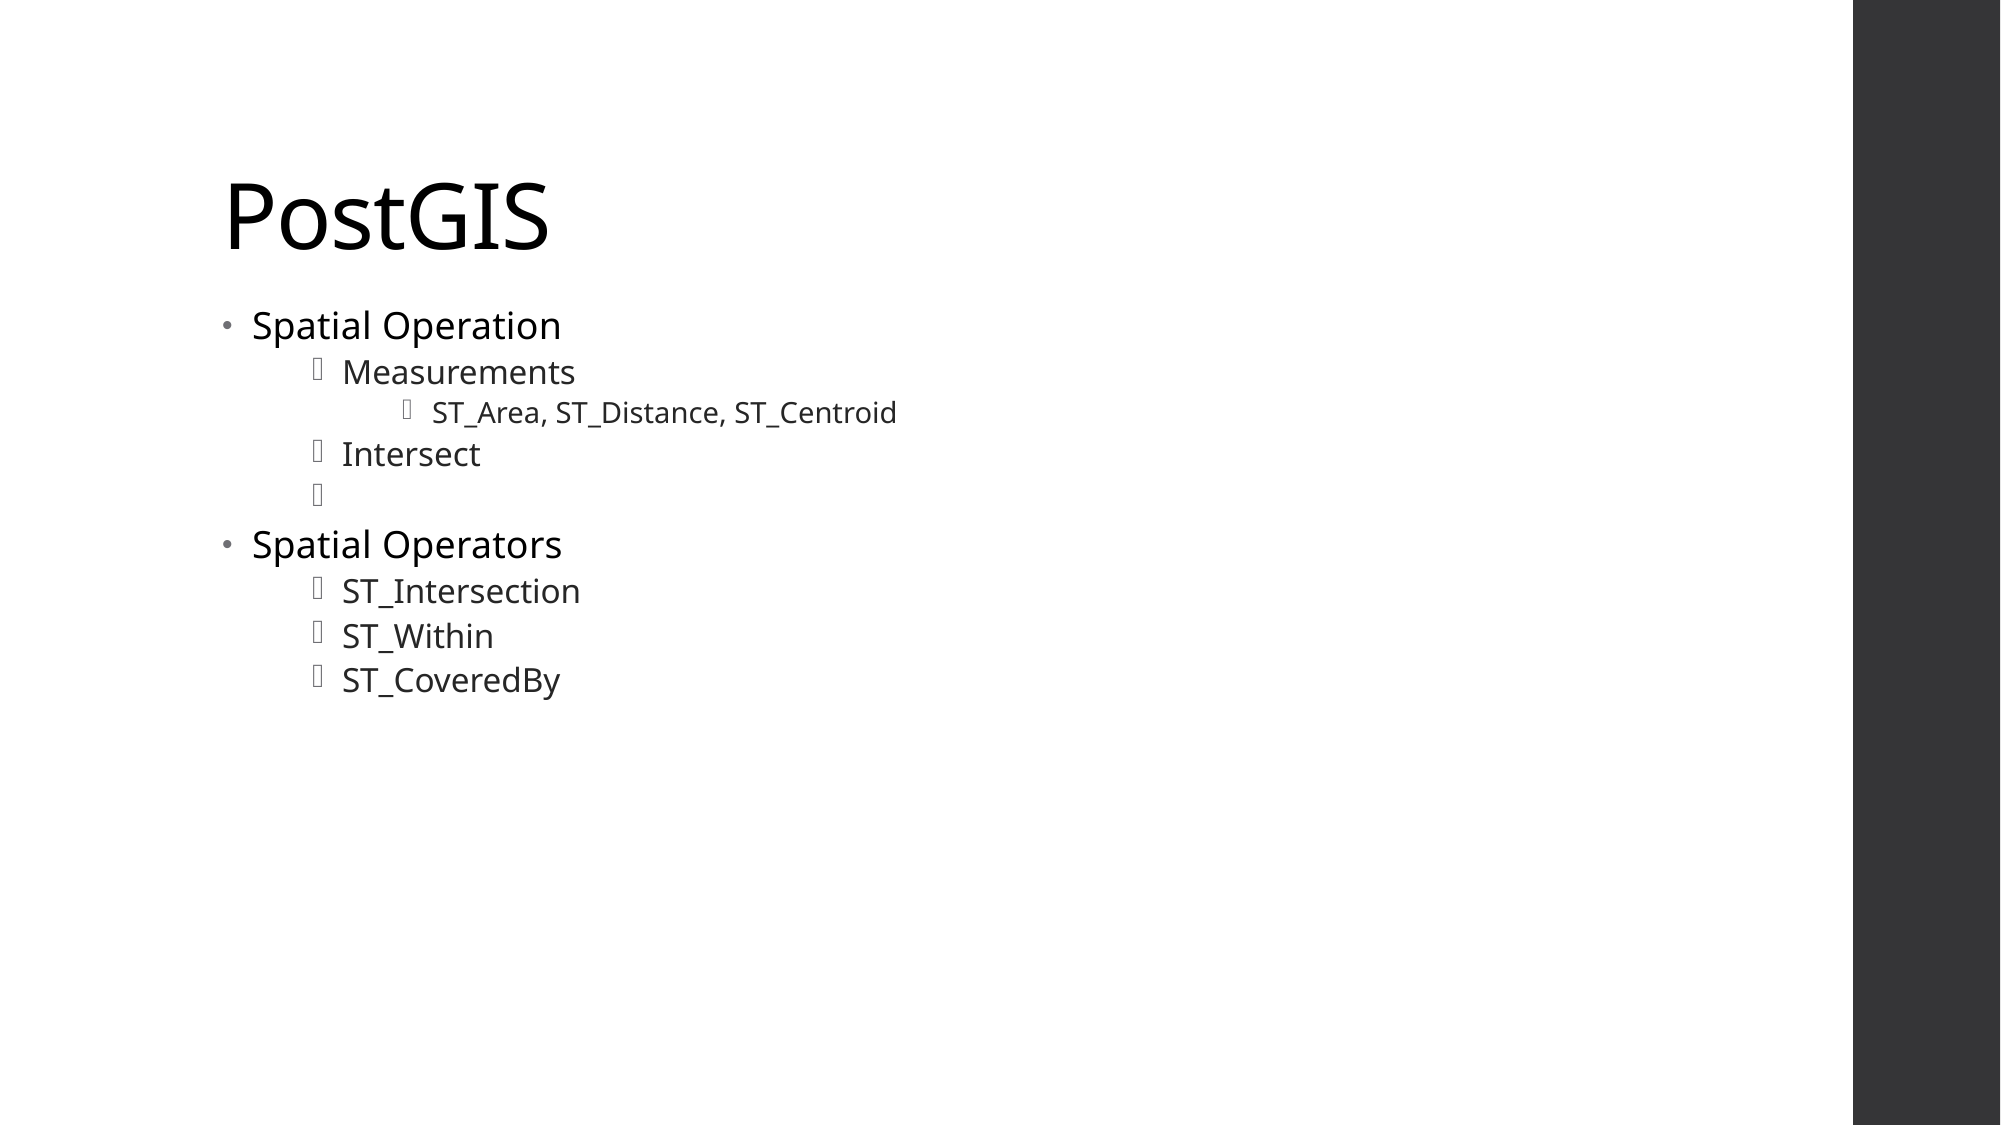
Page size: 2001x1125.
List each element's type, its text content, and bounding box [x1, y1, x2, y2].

title PostGIS [206, 60, 1797, 278]
list Spatial Operation Measurements ST_Area, ST_Distance, ST_Centroid Intersect Spatial Operators ST_Intersection ST_Within ST_CoveredBy [206, 299, 1617, 1014]
